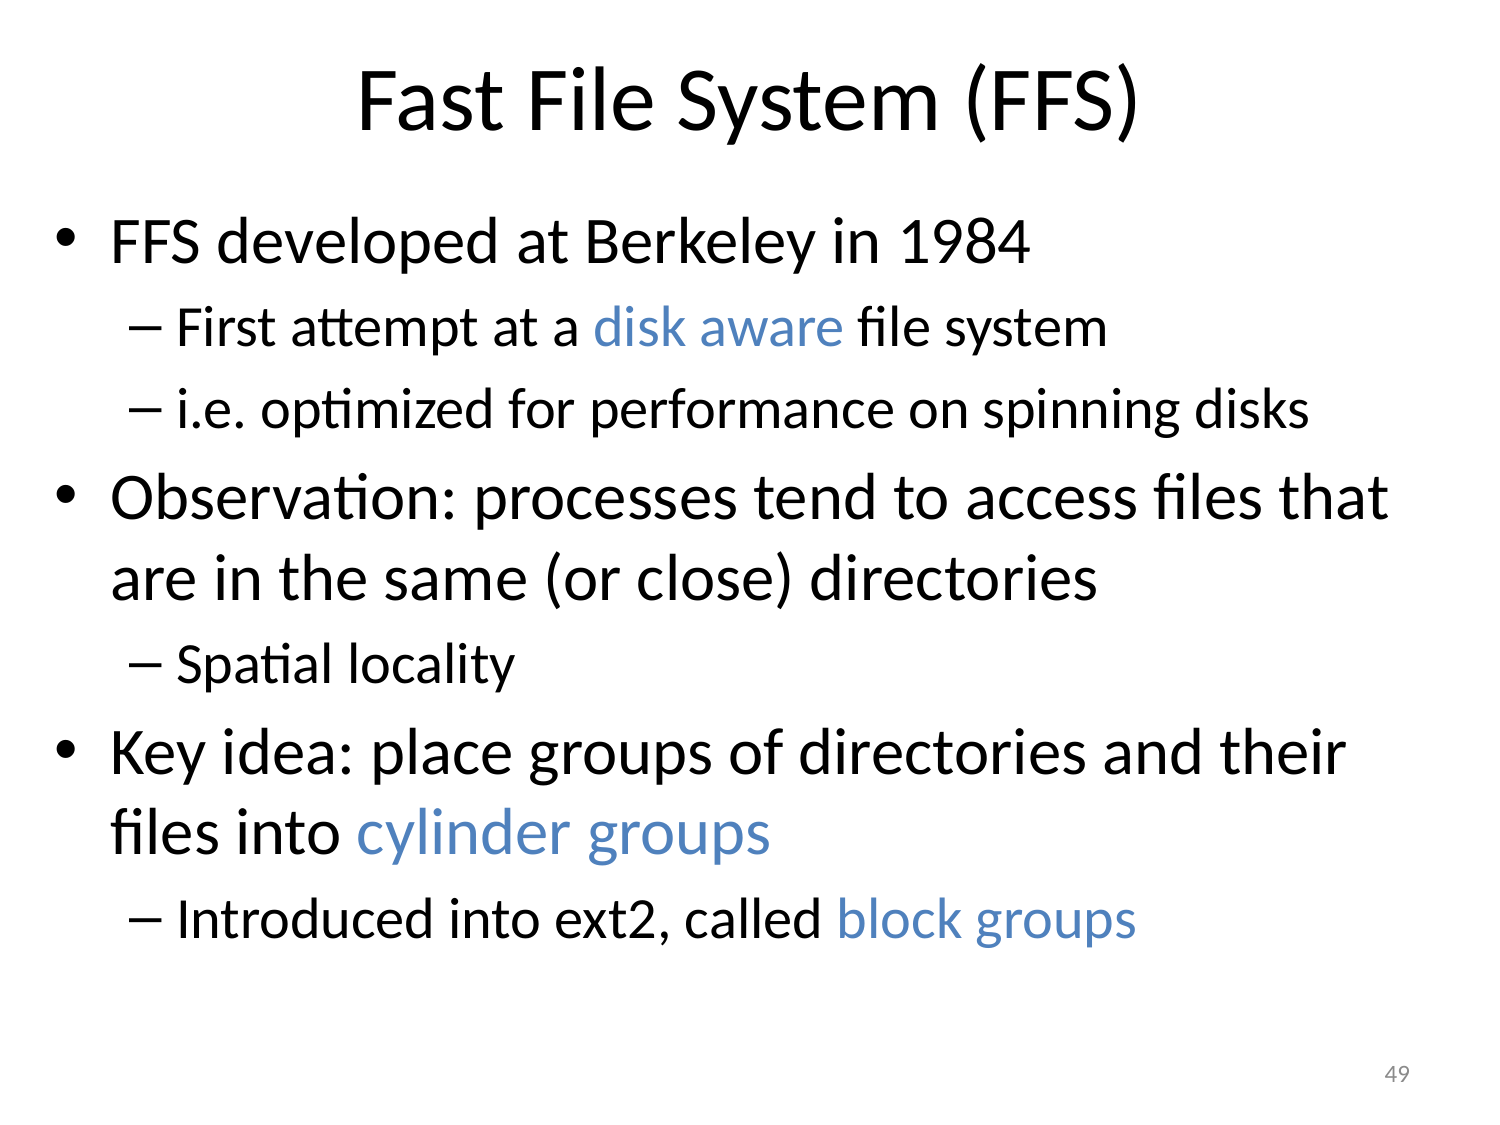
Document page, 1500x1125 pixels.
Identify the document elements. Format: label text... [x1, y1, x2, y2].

title Fast File System (FFS) [75, 0, 1425, 188]
slide_number <number> [1074, 1042, 1425, 1103]
list FFS developed at Berkeley in 1984 First attempt at a disk aware file system i.e. optimized for performance on spinning disks Observation: processes tend to access files that are in the same (or close) directories Spatial locality Key idea: place groups of directories and their files into cylinder groups Introduced into ext2, called block groups [39, 189, 1463, 1038]
